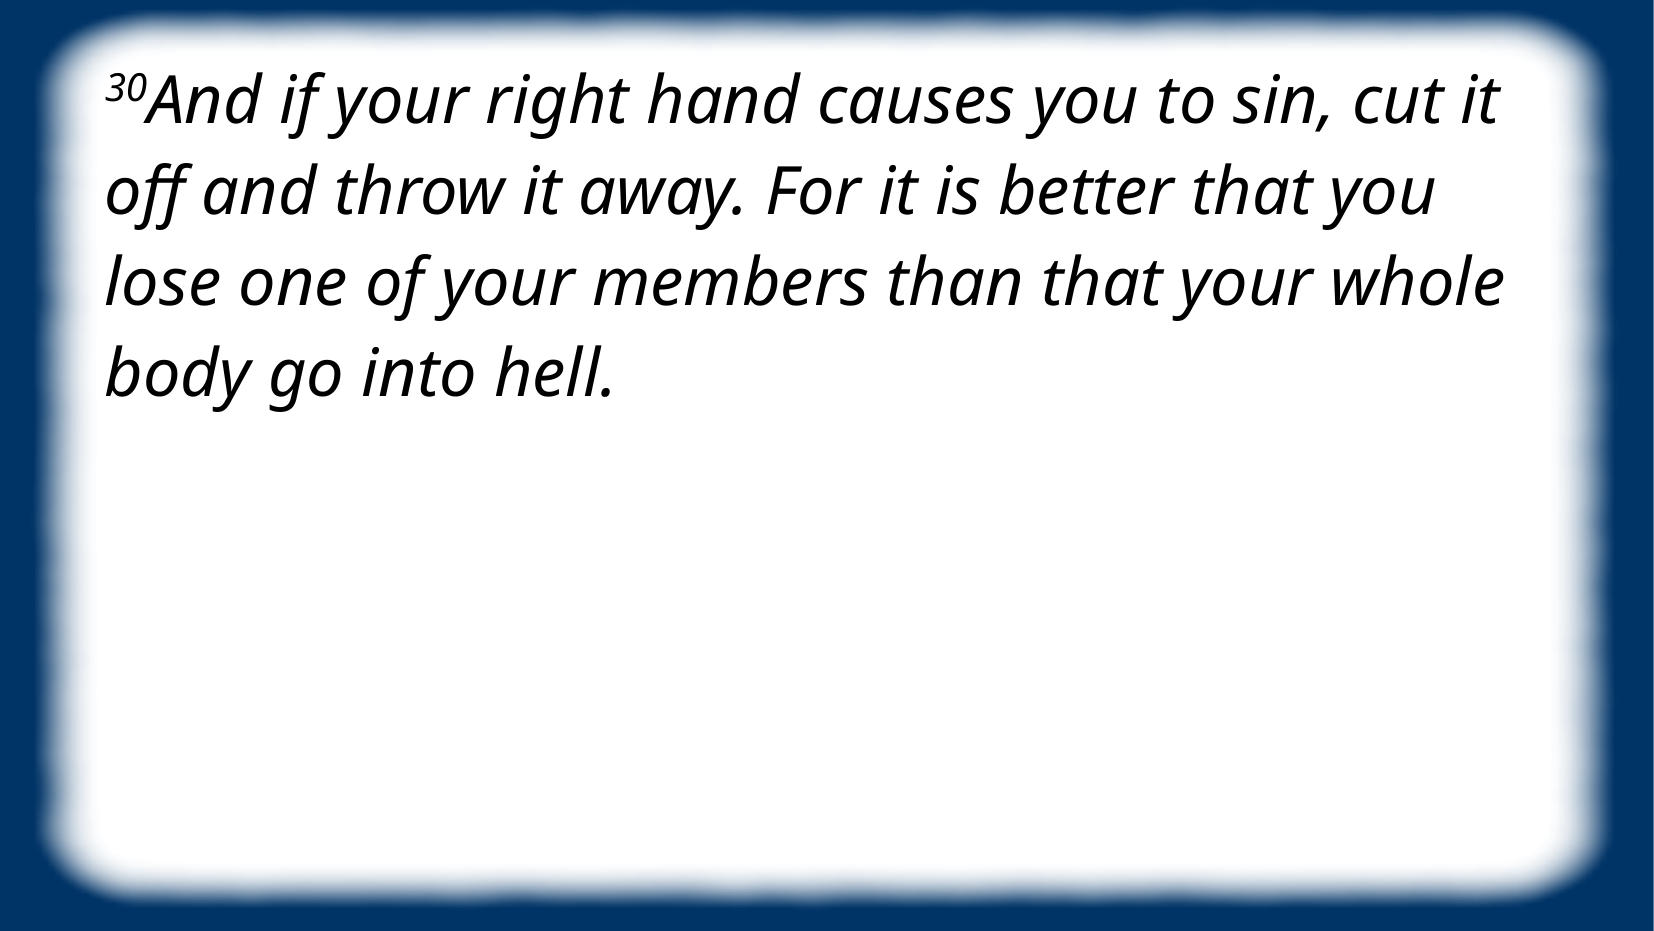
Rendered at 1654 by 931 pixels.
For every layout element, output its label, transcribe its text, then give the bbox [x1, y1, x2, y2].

text_box 30And if your right hand causes you to sin, cut it off and throw it away. For it is better that you lose one of your members than that your whole body go into hell. [90, 45, 1561, 415]
picture [0, 0, 1654, 931]
